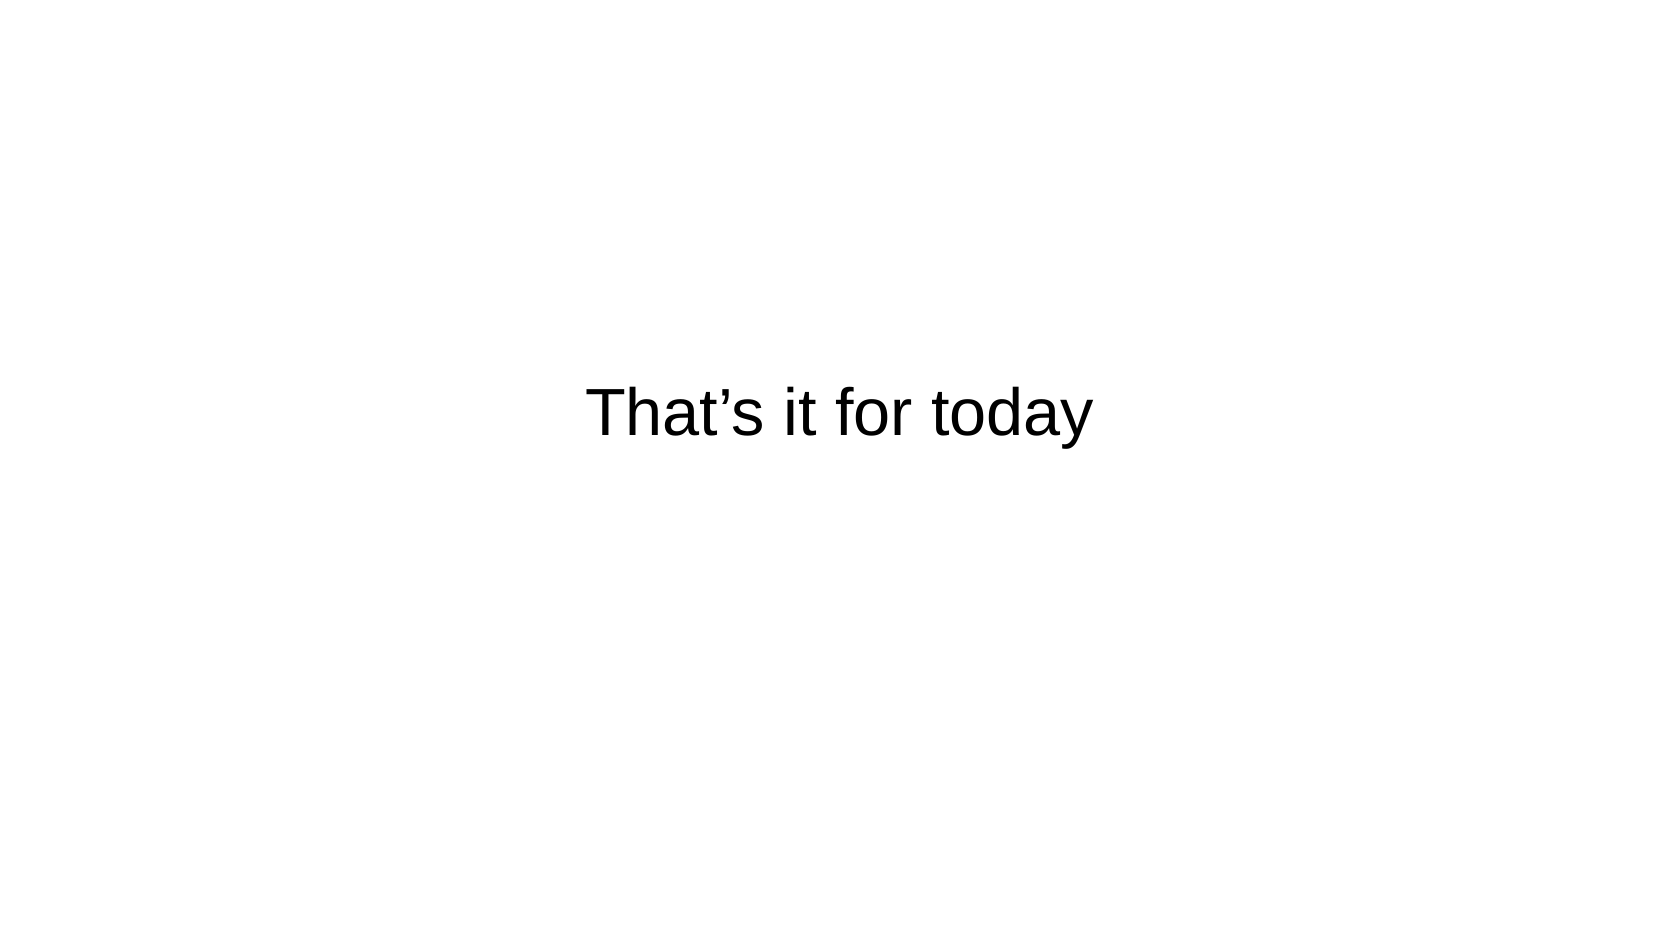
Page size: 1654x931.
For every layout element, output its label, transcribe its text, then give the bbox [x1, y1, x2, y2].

list That’s it for today [450, 375, 1230, 751]
